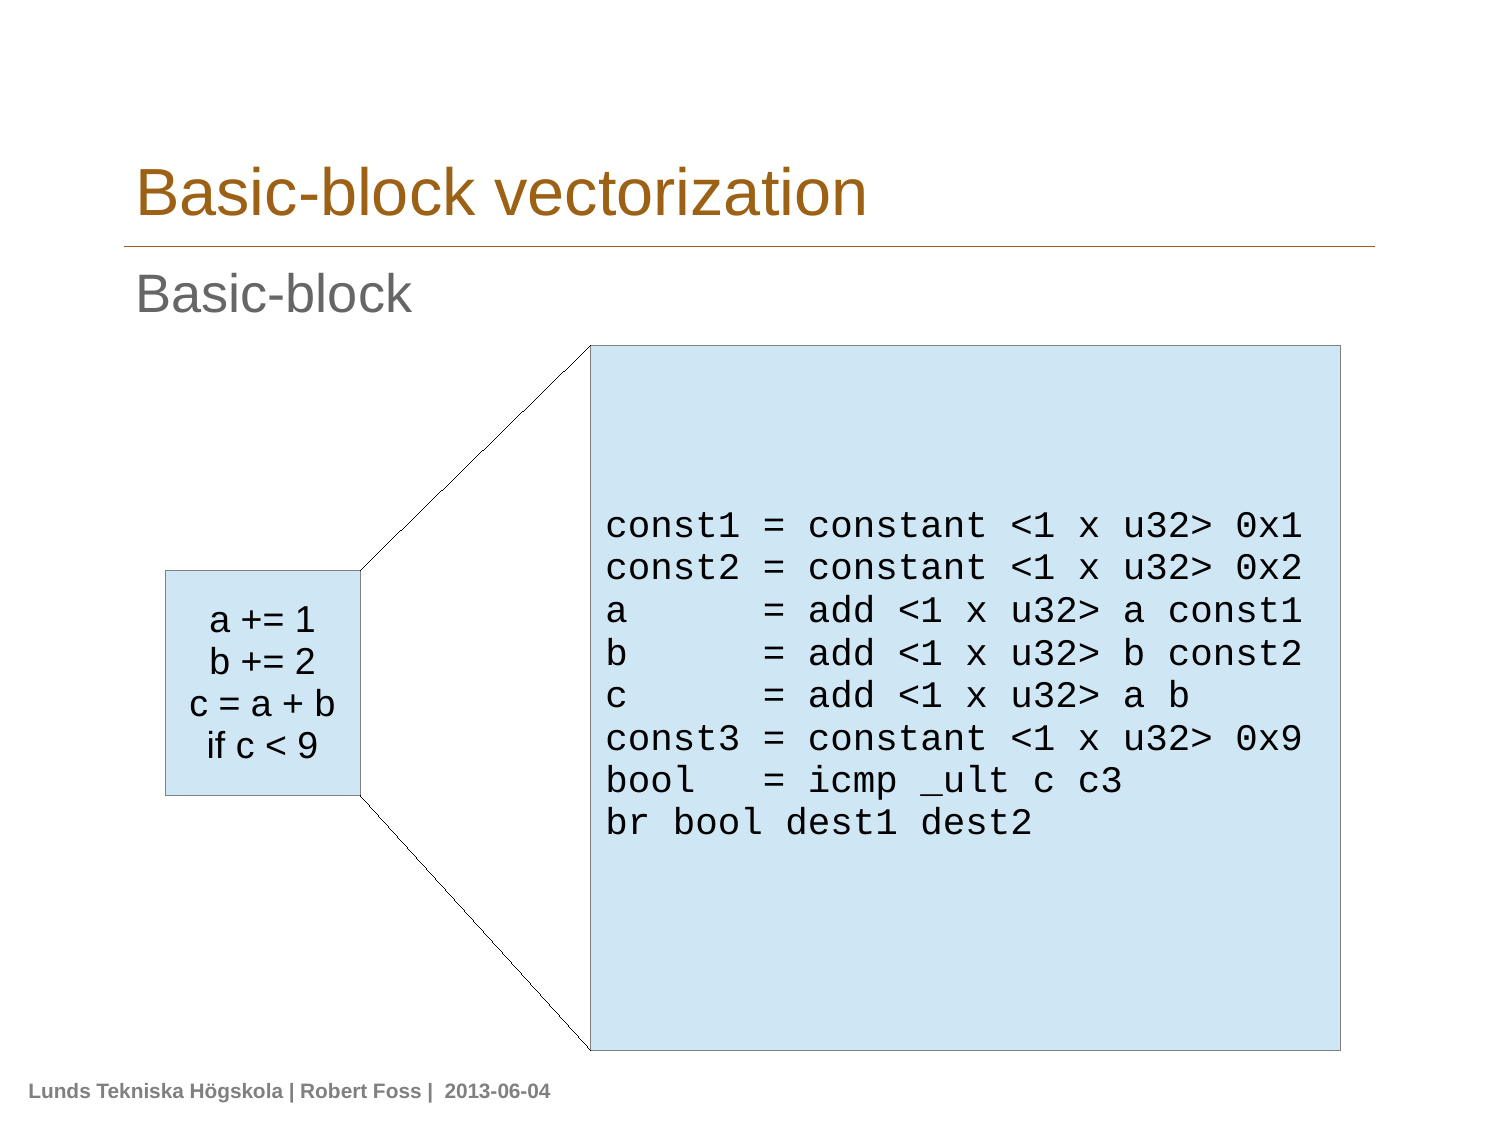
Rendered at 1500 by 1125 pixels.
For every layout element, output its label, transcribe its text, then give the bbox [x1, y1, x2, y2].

text_box const1 = constant <1 x u32> 0x1 const2 = constant <1 x u32> 0x2 a = add <1 x u32> a const1 b = add <1 x u32> b const2 c = add <1 x u32> a b const3 = constant <1 x u32> 0x9 bool = icmp _ult c c3 br bool dest1 dest2 [590, 345, 1341, 1051]
text_box a += 1 b += 2 c = a + b if c < 9 [165, 570, 361, 796]
title Basic-block [120, 238, 1035, 344]
title Basic-block vectorization [120, 120, 1500, 258]
